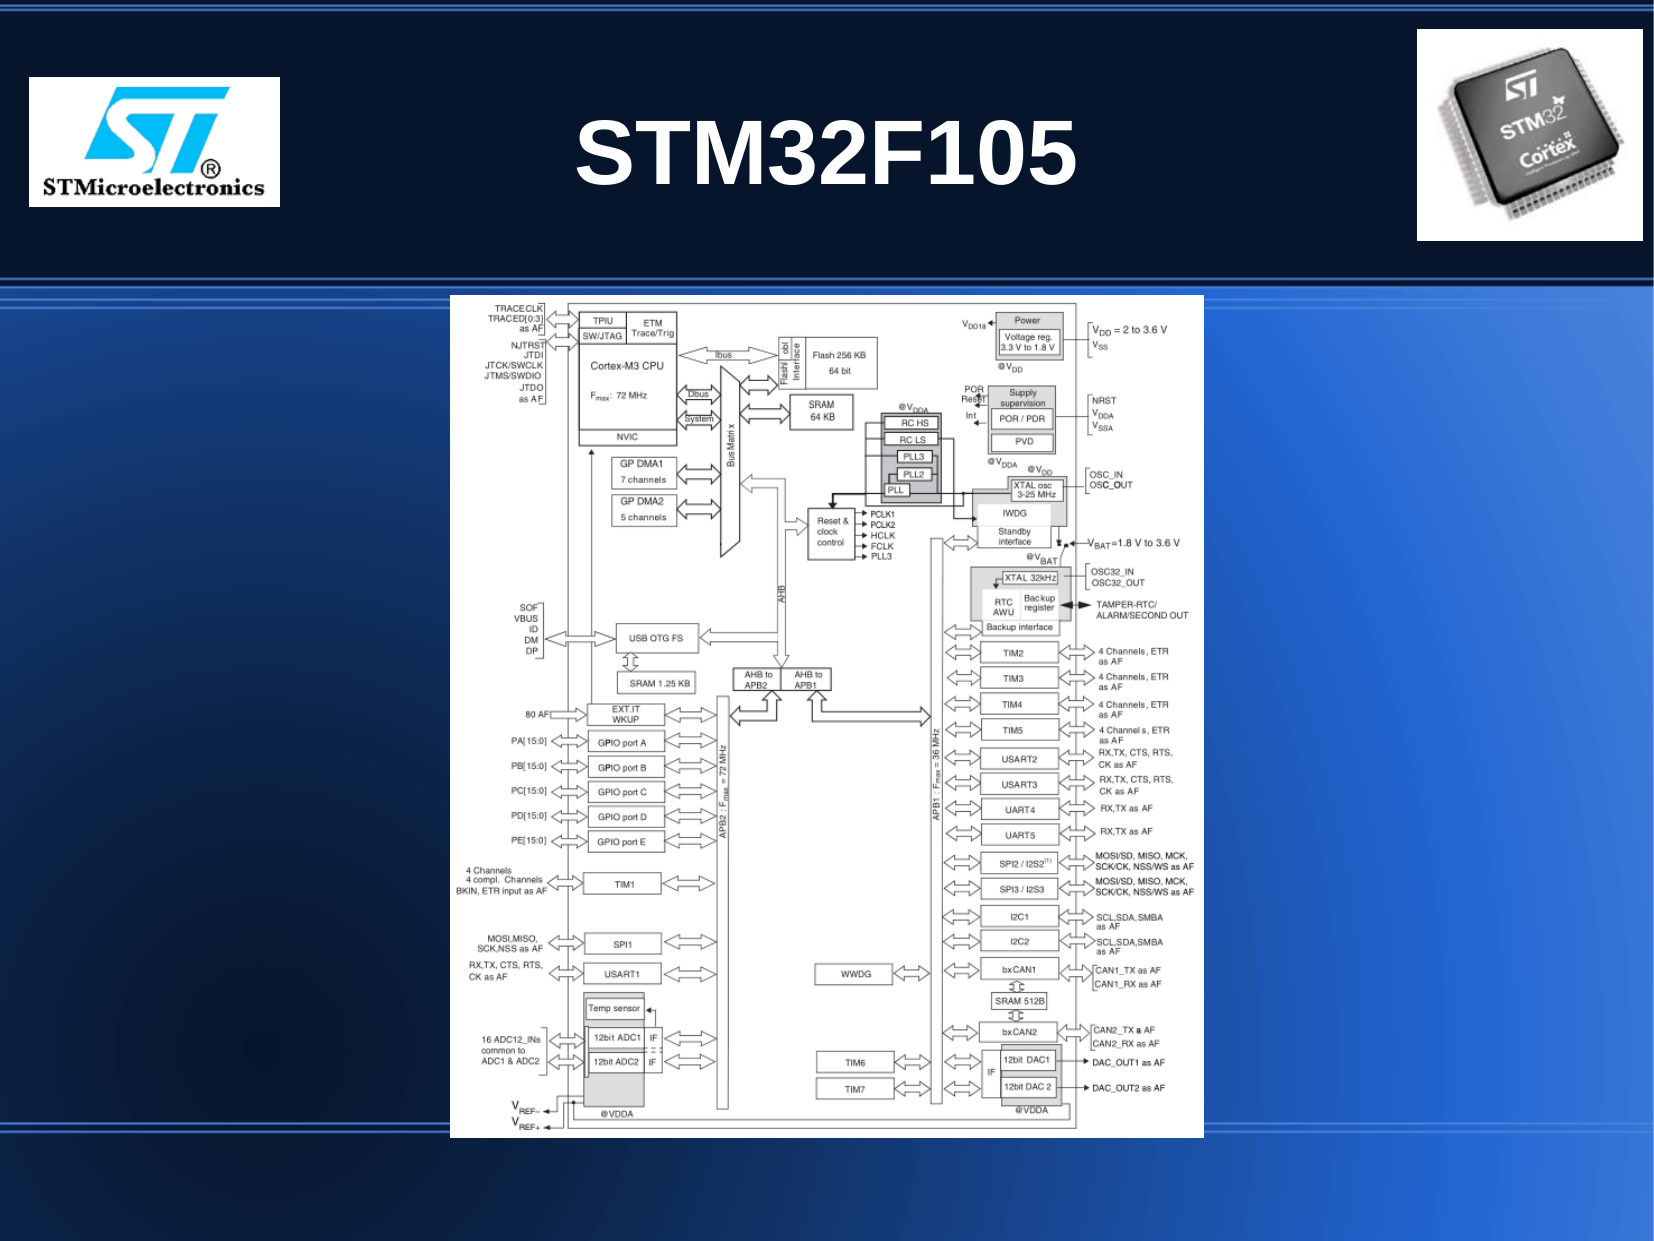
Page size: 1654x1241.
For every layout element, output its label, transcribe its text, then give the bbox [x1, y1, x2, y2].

title STM32F105 [82, 49, 1571, 257]
picture [0, 0, 1654, 1241]
